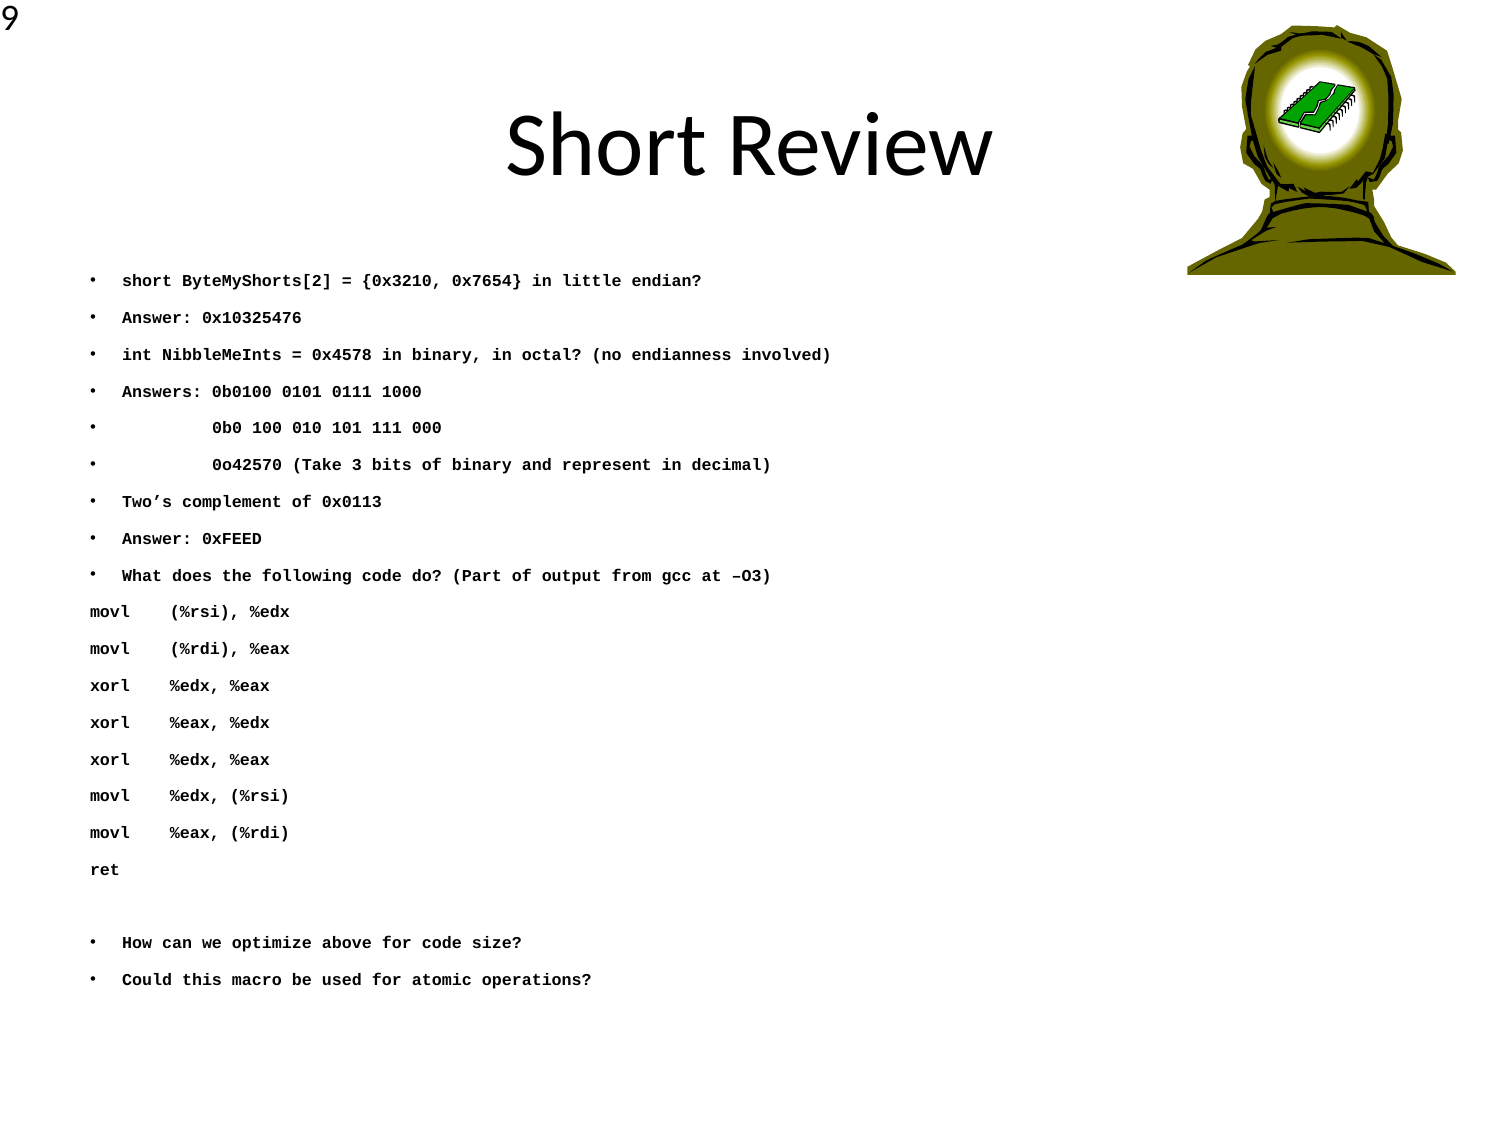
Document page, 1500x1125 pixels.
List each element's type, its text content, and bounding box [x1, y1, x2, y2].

picture [1187, 24, 1456, 275]
list short ByteMyShorts[2] = {0x3210, 0x7654} in little endian? Answer: 0x10325476 int NibbleMeInts = 0x4578 in binary, in octal? (no endianness involved) Answers: 0b0100 0101 0111 1000 0b0 100 010 101 111 000 0o42570 (Take 3 bits of binary and represent in decimal) Two’s complement of 0x0113 Answer: 0xFEED What does the following code do? (Part of output from gcc at –O3) movl (%rsi), %edx movl (%rdi), %eax xorl %edx, %eax xorl %eax, %edx xorl %edx, %eax movl %edx, (%rsi) movl %eax, (%rdi) ret How can we optimize above for code size? Could this macro be used for atomic operations? [75, 262, 1425, 1005]
title Short Review [75, 45, 1187, 233]
